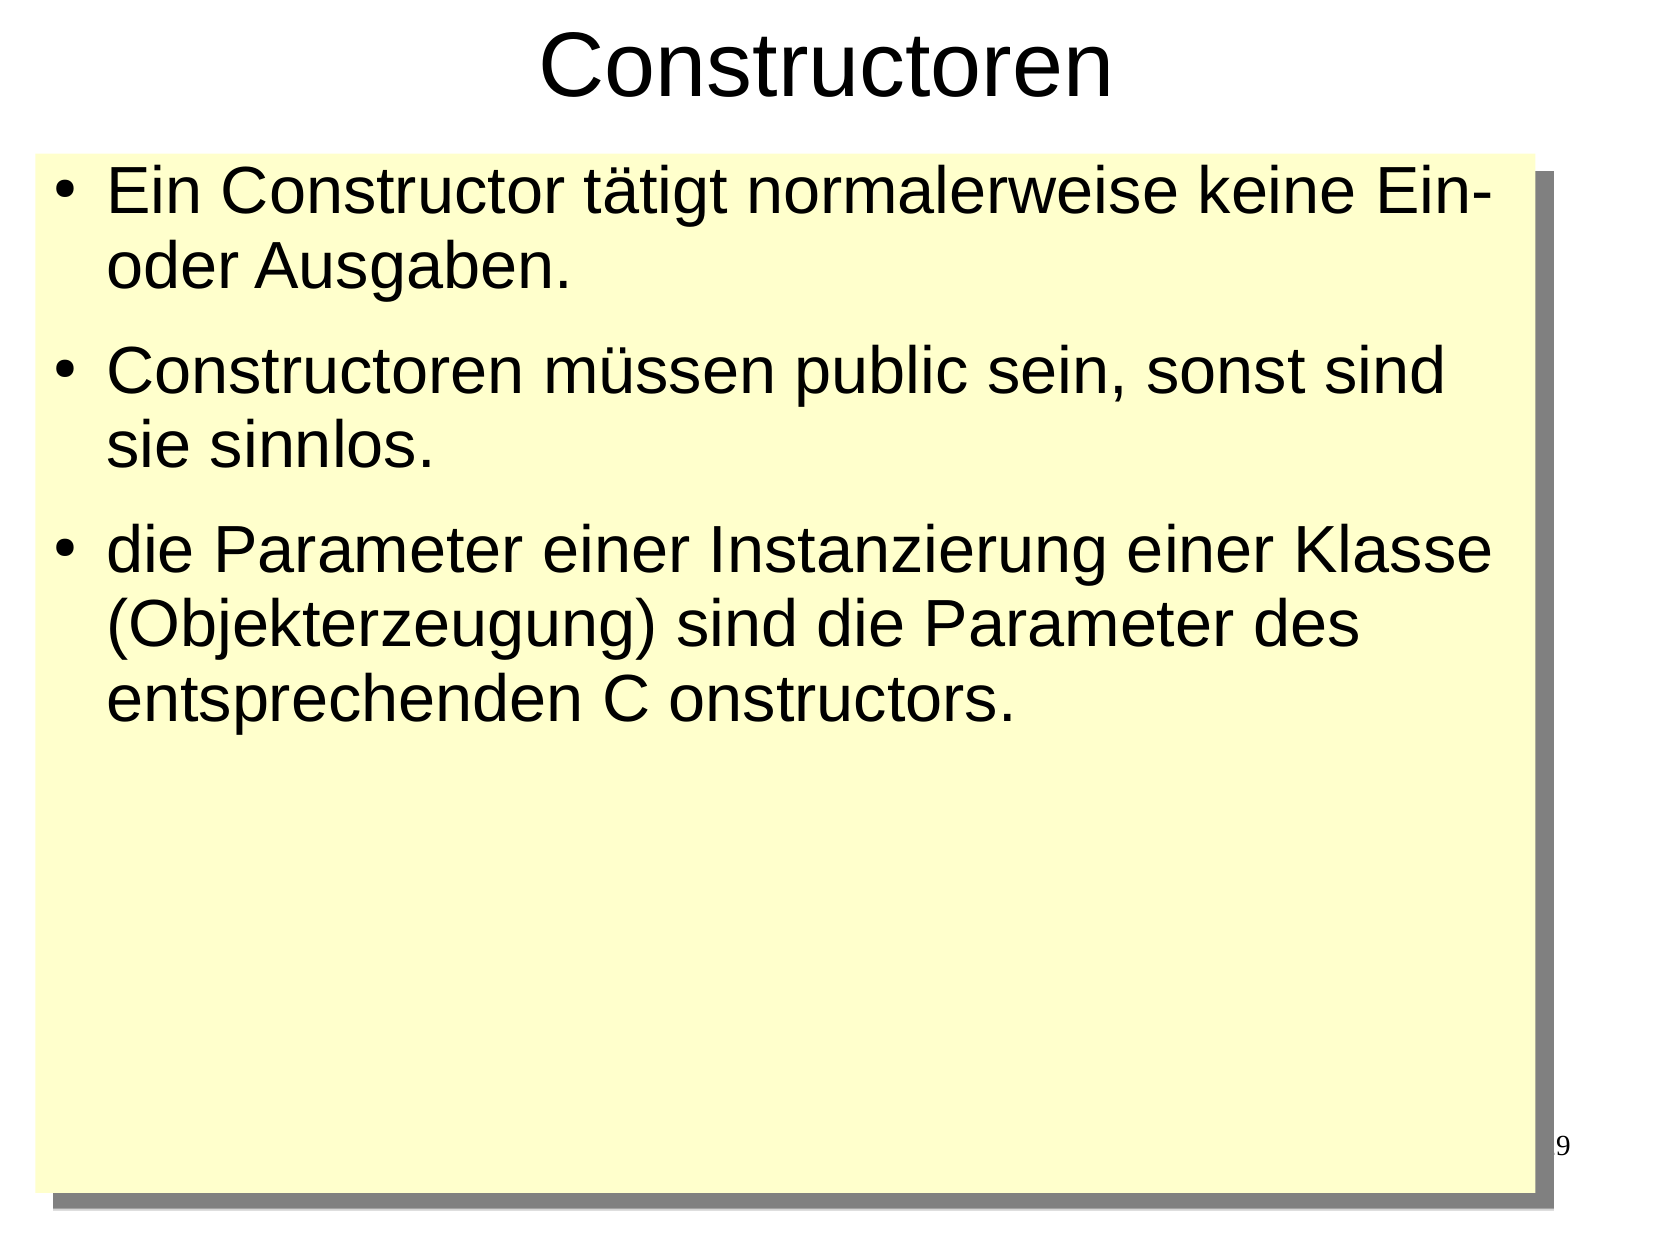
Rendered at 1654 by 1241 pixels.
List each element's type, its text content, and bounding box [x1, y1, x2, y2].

list Ein Constructor tätigt normalerweise keine Ein- oder Ausgaben. Constructoren müssen public sein, sonst sind sie sinnlos. die Parameter einer Instanzierung einer Klasse (Objekterzeugung) sind die Parameter des entsprechenden C onstructors. [35, 153, 1536, 1193]
title Constructoren [82, 0, 1571, 168]
